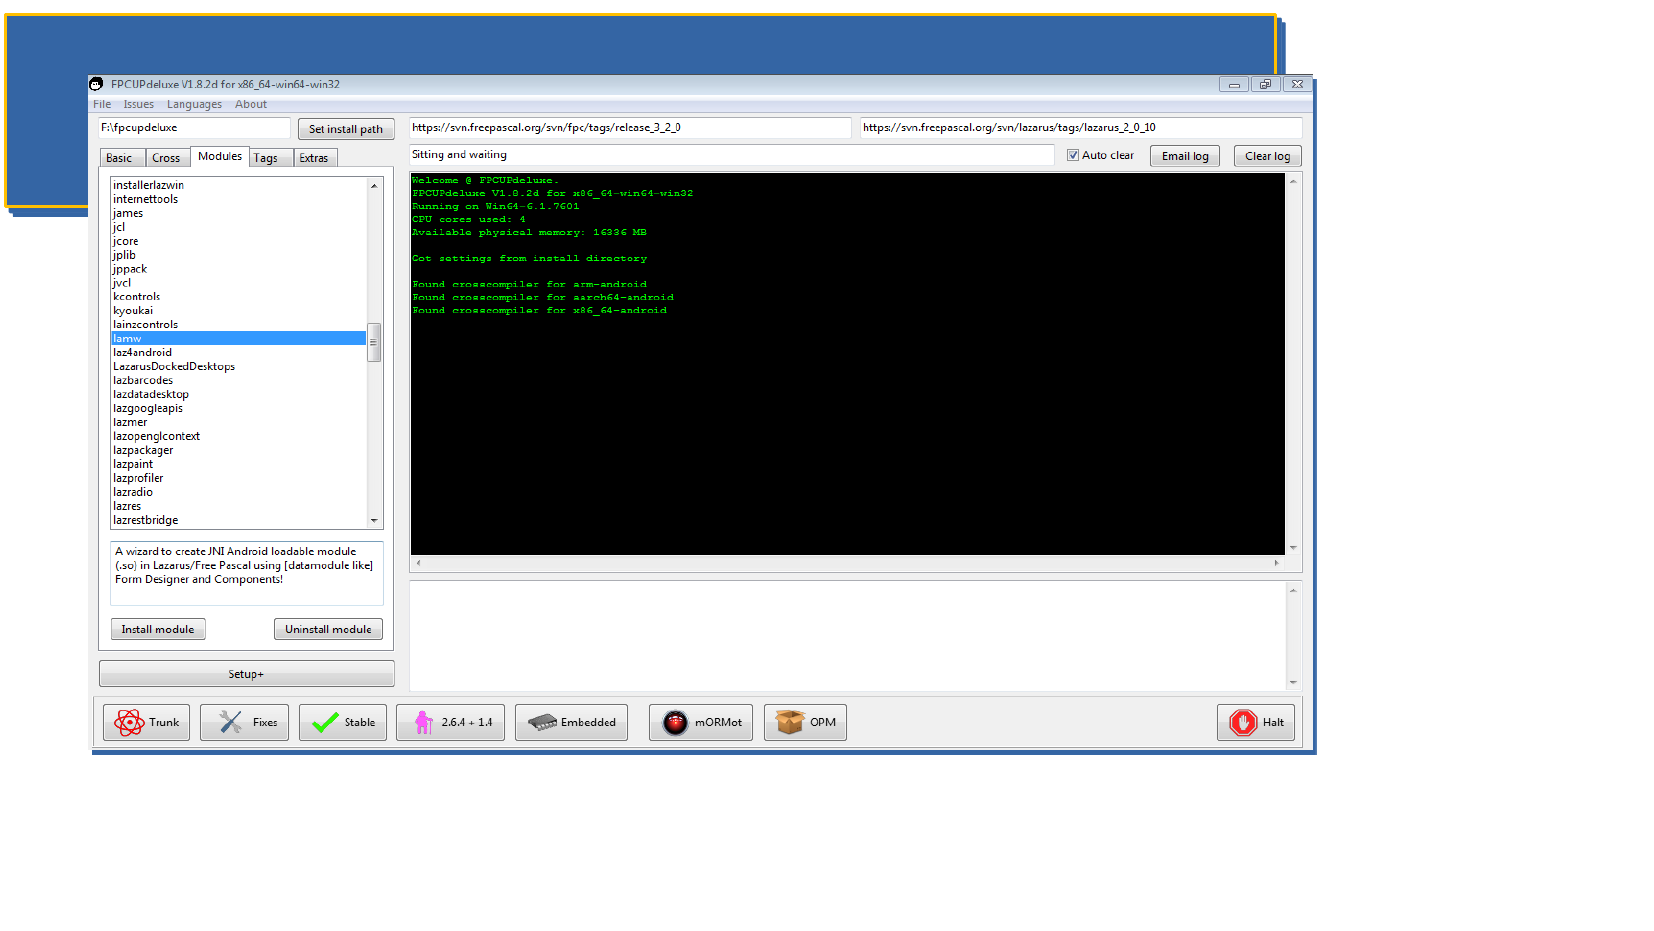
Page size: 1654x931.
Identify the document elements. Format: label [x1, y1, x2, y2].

picture [88, 74, 1313, 751]
